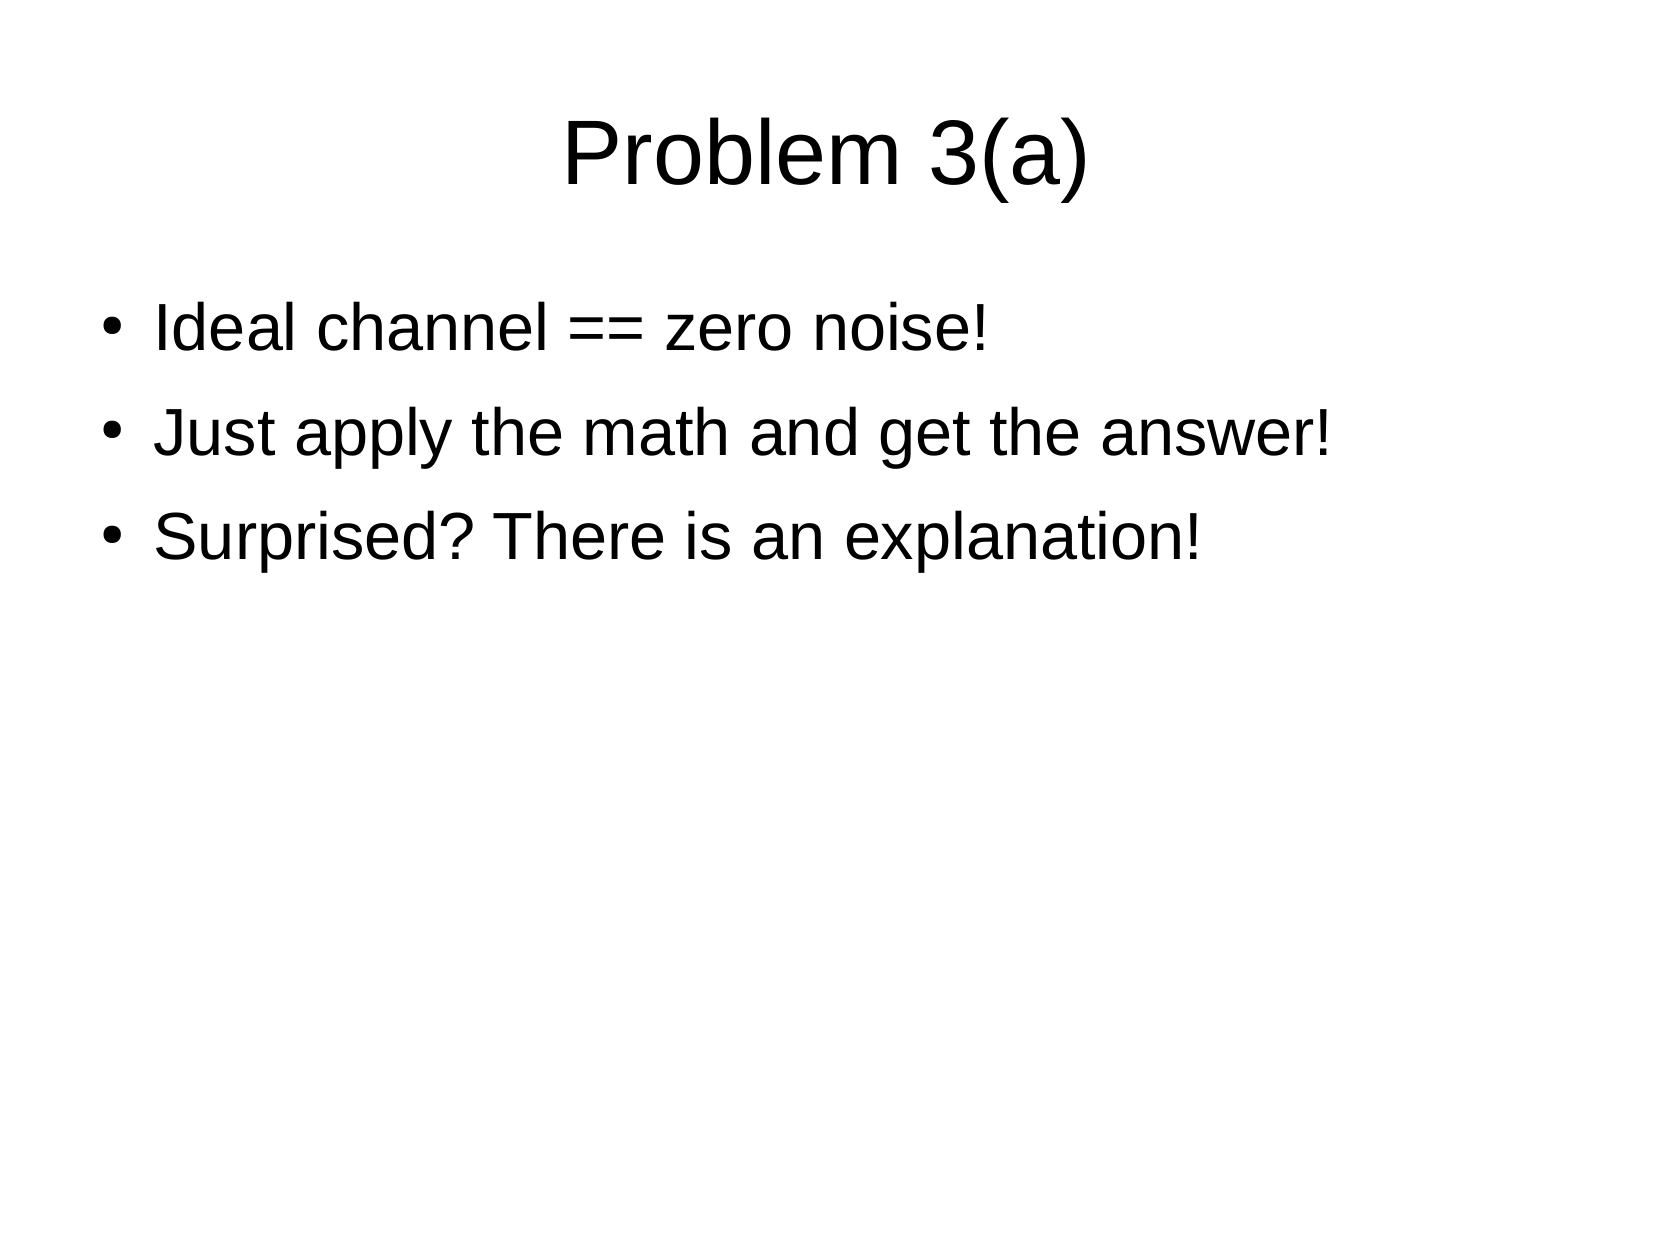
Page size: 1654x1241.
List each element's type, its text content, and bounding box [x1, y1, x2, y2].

title Problem 3(a) [82, 56, 1571, 250]
list Ideal channel == zero noise! Just apply the math and get the answer! Surprised? There is an explanation! [82, 290, 1571, 1109]
